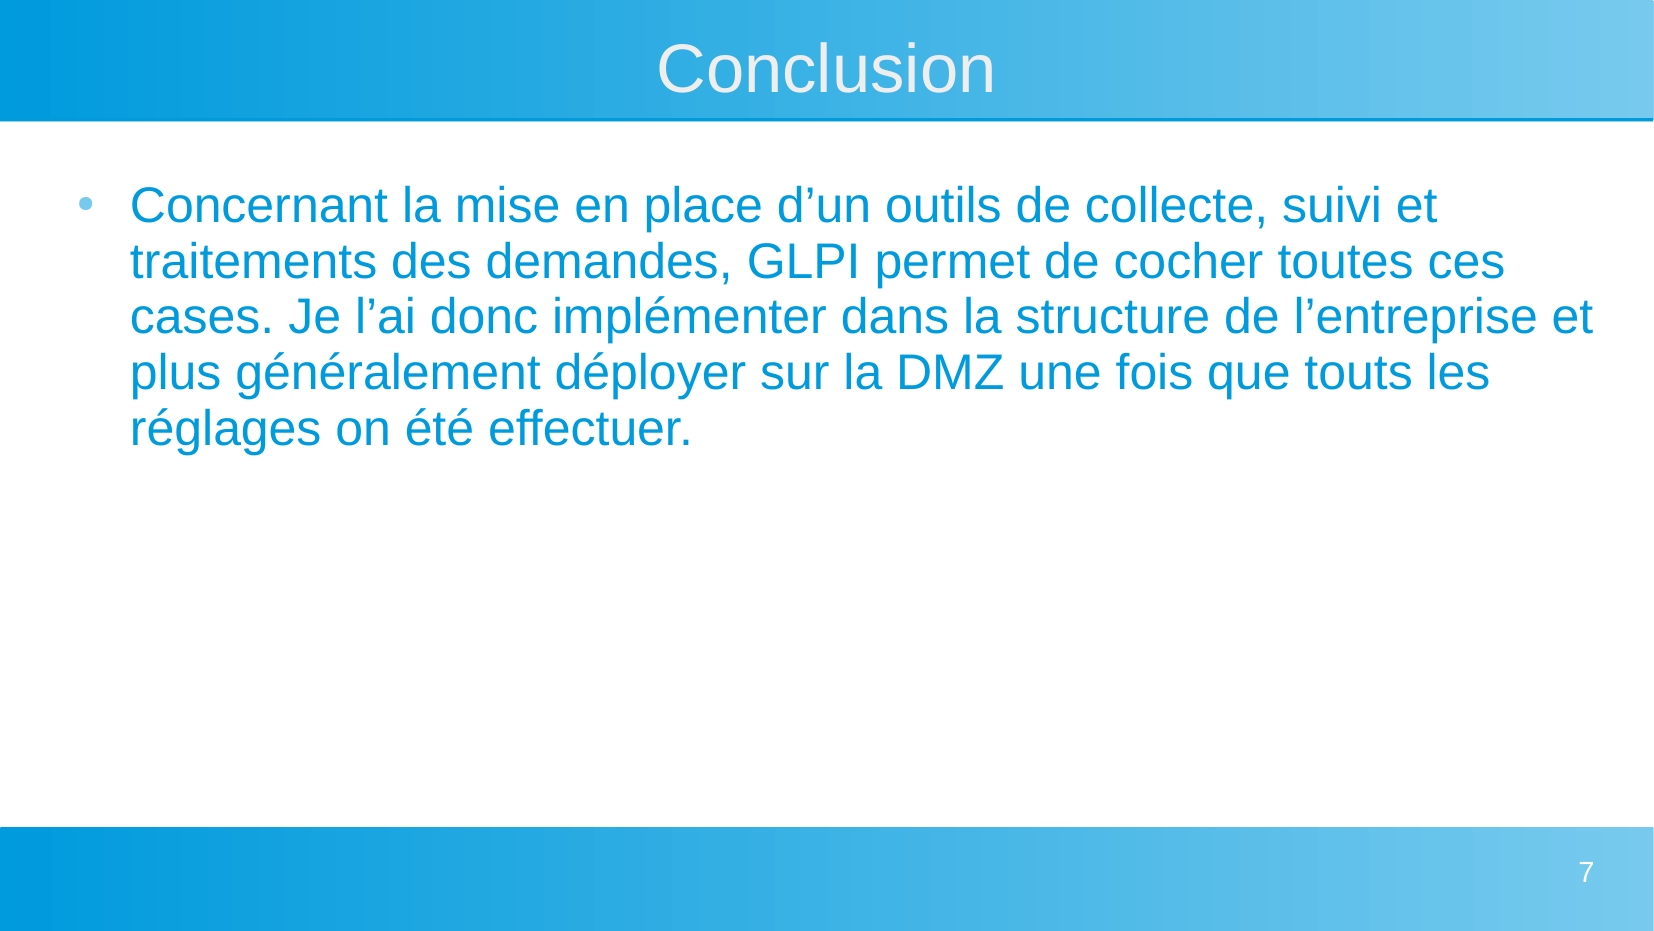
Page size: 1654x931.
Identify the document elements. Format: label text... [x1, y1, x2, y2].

list Concernant la mise en place d’un outils de collecte, suivi et traitements des demandes, GLPI permet de cocher toutes ces cases. Je l’ai donc implémenter dans la structure de l’entreprise et plus généralement déployer sur la DMZ une fois que touts les réglages on été effectuer. [59, 177, 1595, 768]
title Conclusion [59, 29, 1595, 108]
